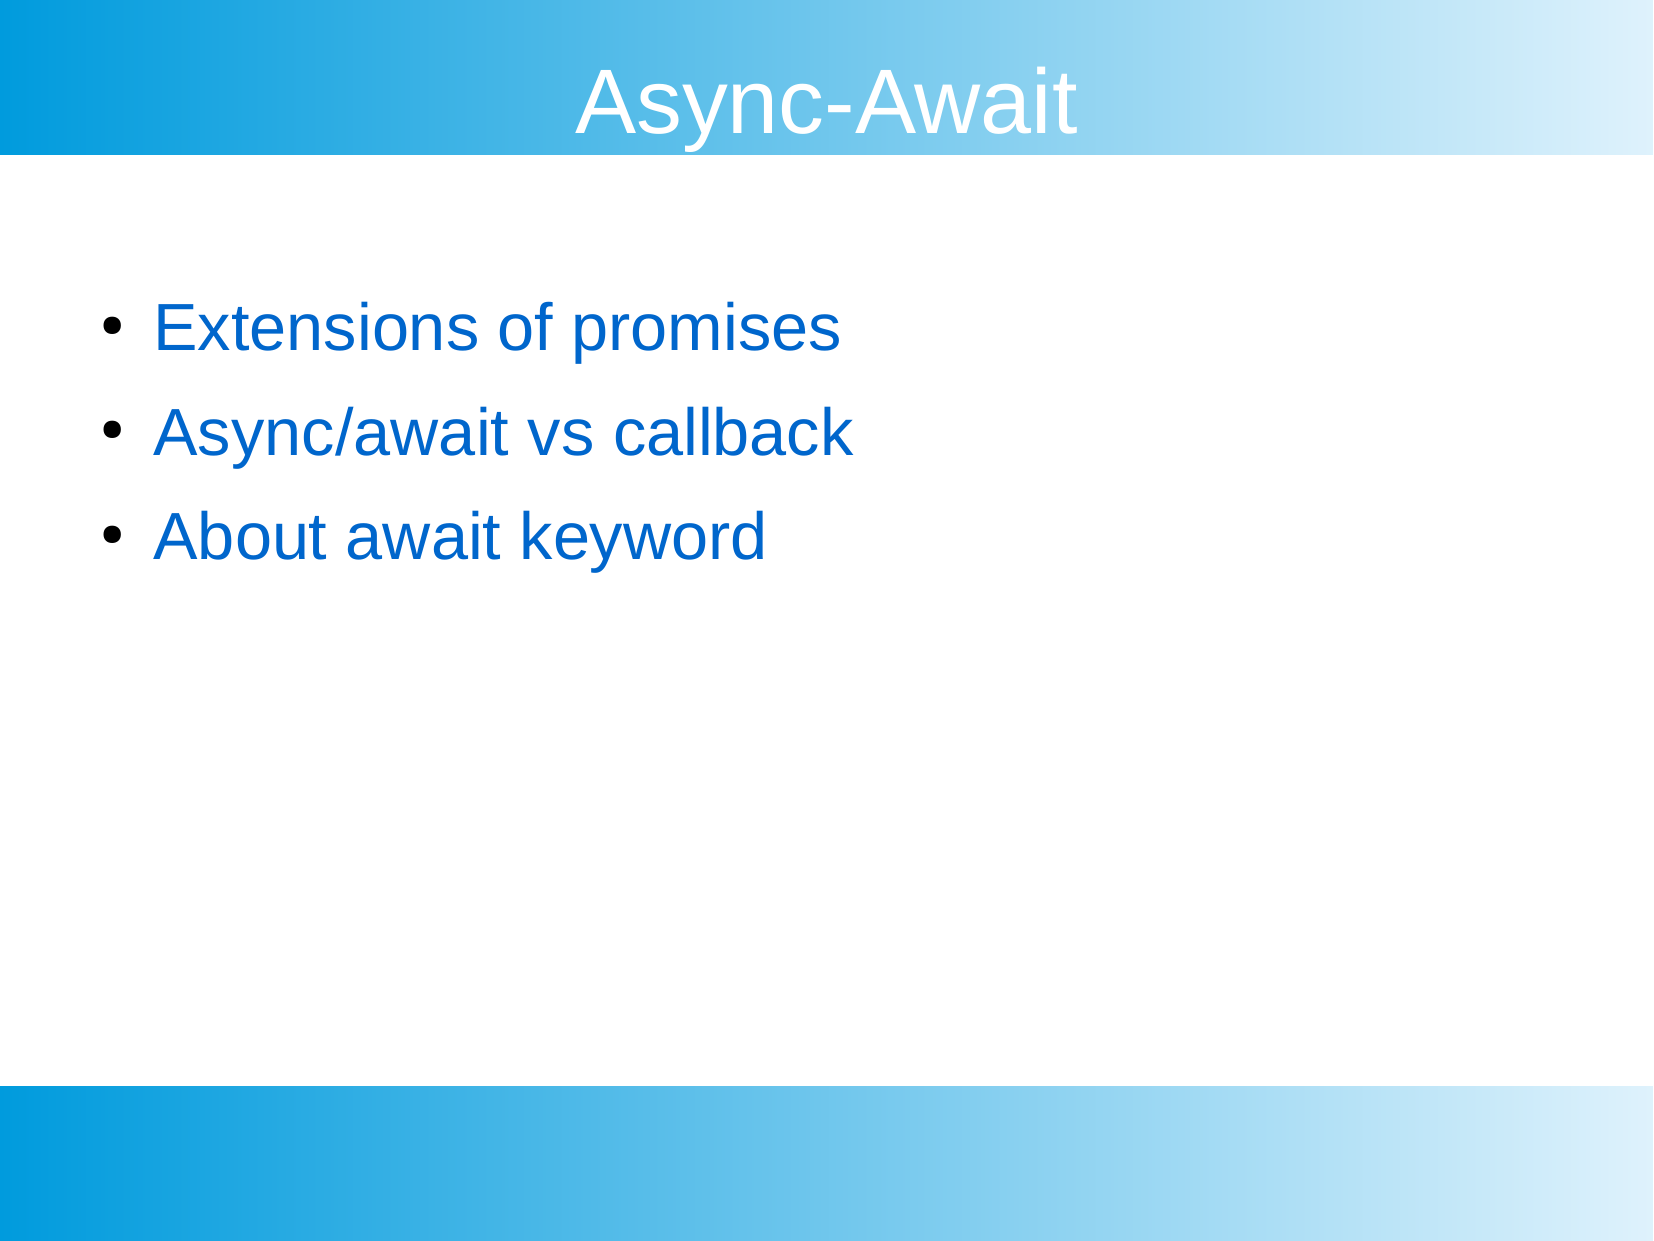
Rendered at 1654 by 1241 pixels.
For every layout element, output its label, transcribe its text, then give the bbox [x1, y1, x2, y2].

title Async-Await [82, 49, 1571, 155]
list Extensions of promises Async/await vs callback About await keyword [82, 290, 1571, 1010]
